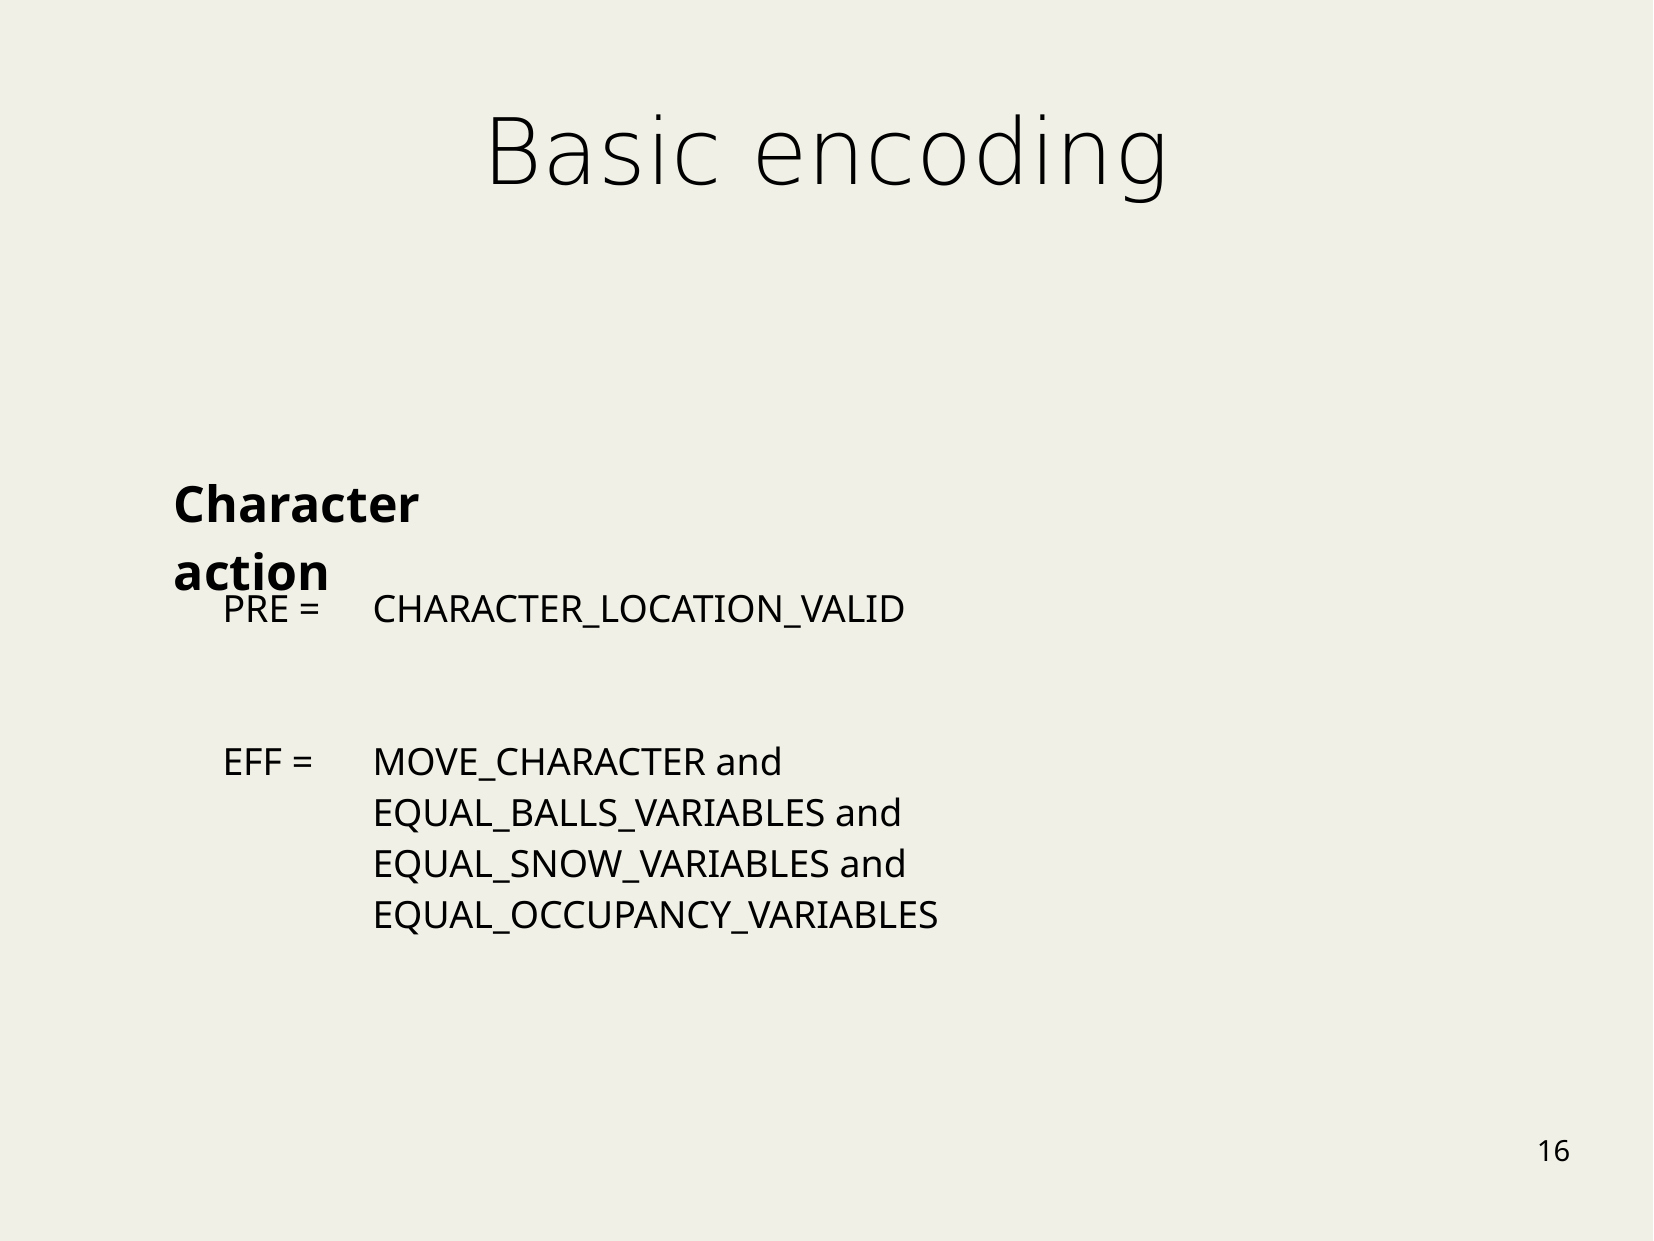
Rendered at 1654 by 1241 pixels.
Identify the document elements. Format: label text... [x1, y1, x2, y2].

text_box PRE = CHARACTER_LOCATION_VALID EFF = MOVE_CHARACTER and EQUAL_BALLS_VARIABLES and EQUAL_SNOW_VARIABLES and EQUAL_OCCUPANCY_VARIABLES [207, 575, 985, 855]
text_box Character action [159, 461, 605, 527]
title Basic encoding [82, 49, 1571, 257]
